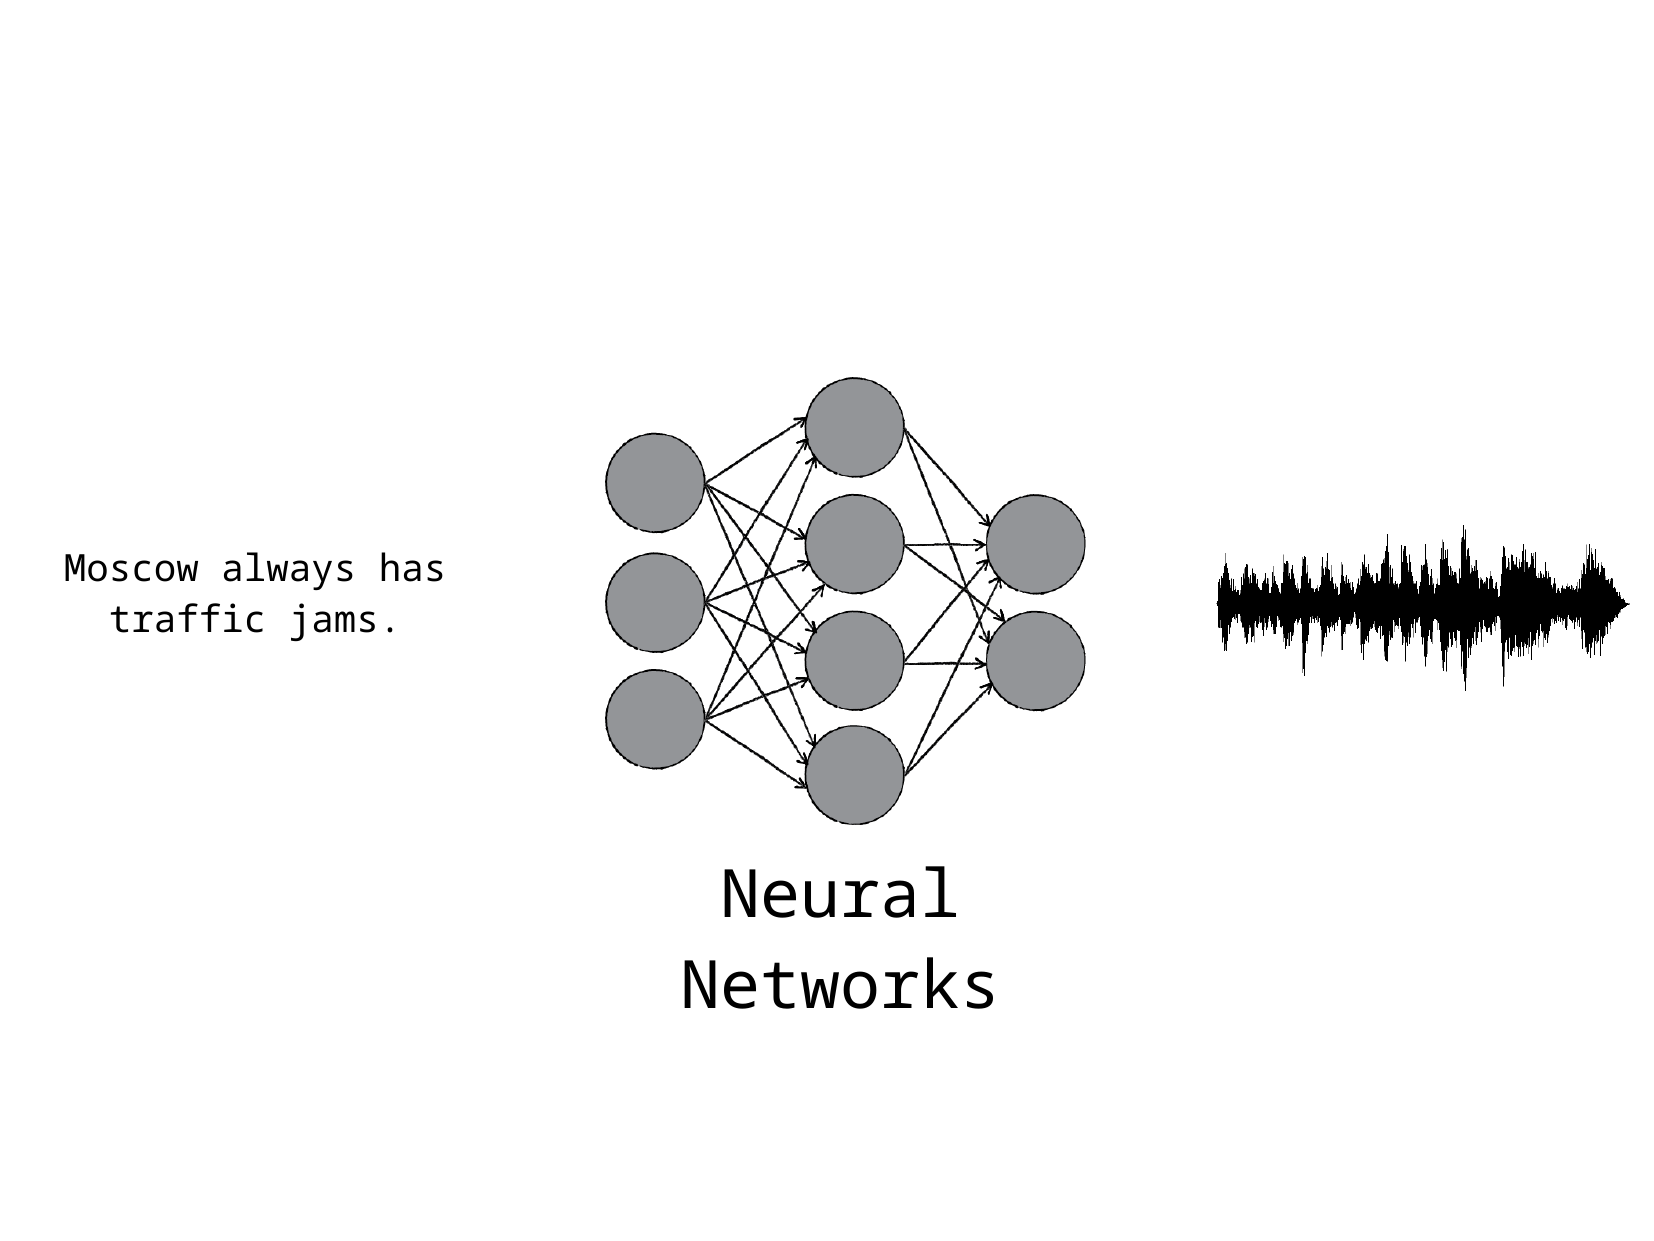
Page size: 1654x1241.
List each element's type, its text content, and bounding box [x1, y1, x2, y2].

picture [510, 377, 1186, 826]
picture [1216, 525, 1630, 691]
text_box Neural Networks [630, 825, 1051, 1051]
subtitle Moscow always has traffic jams. [45, 480, 466, 706]
